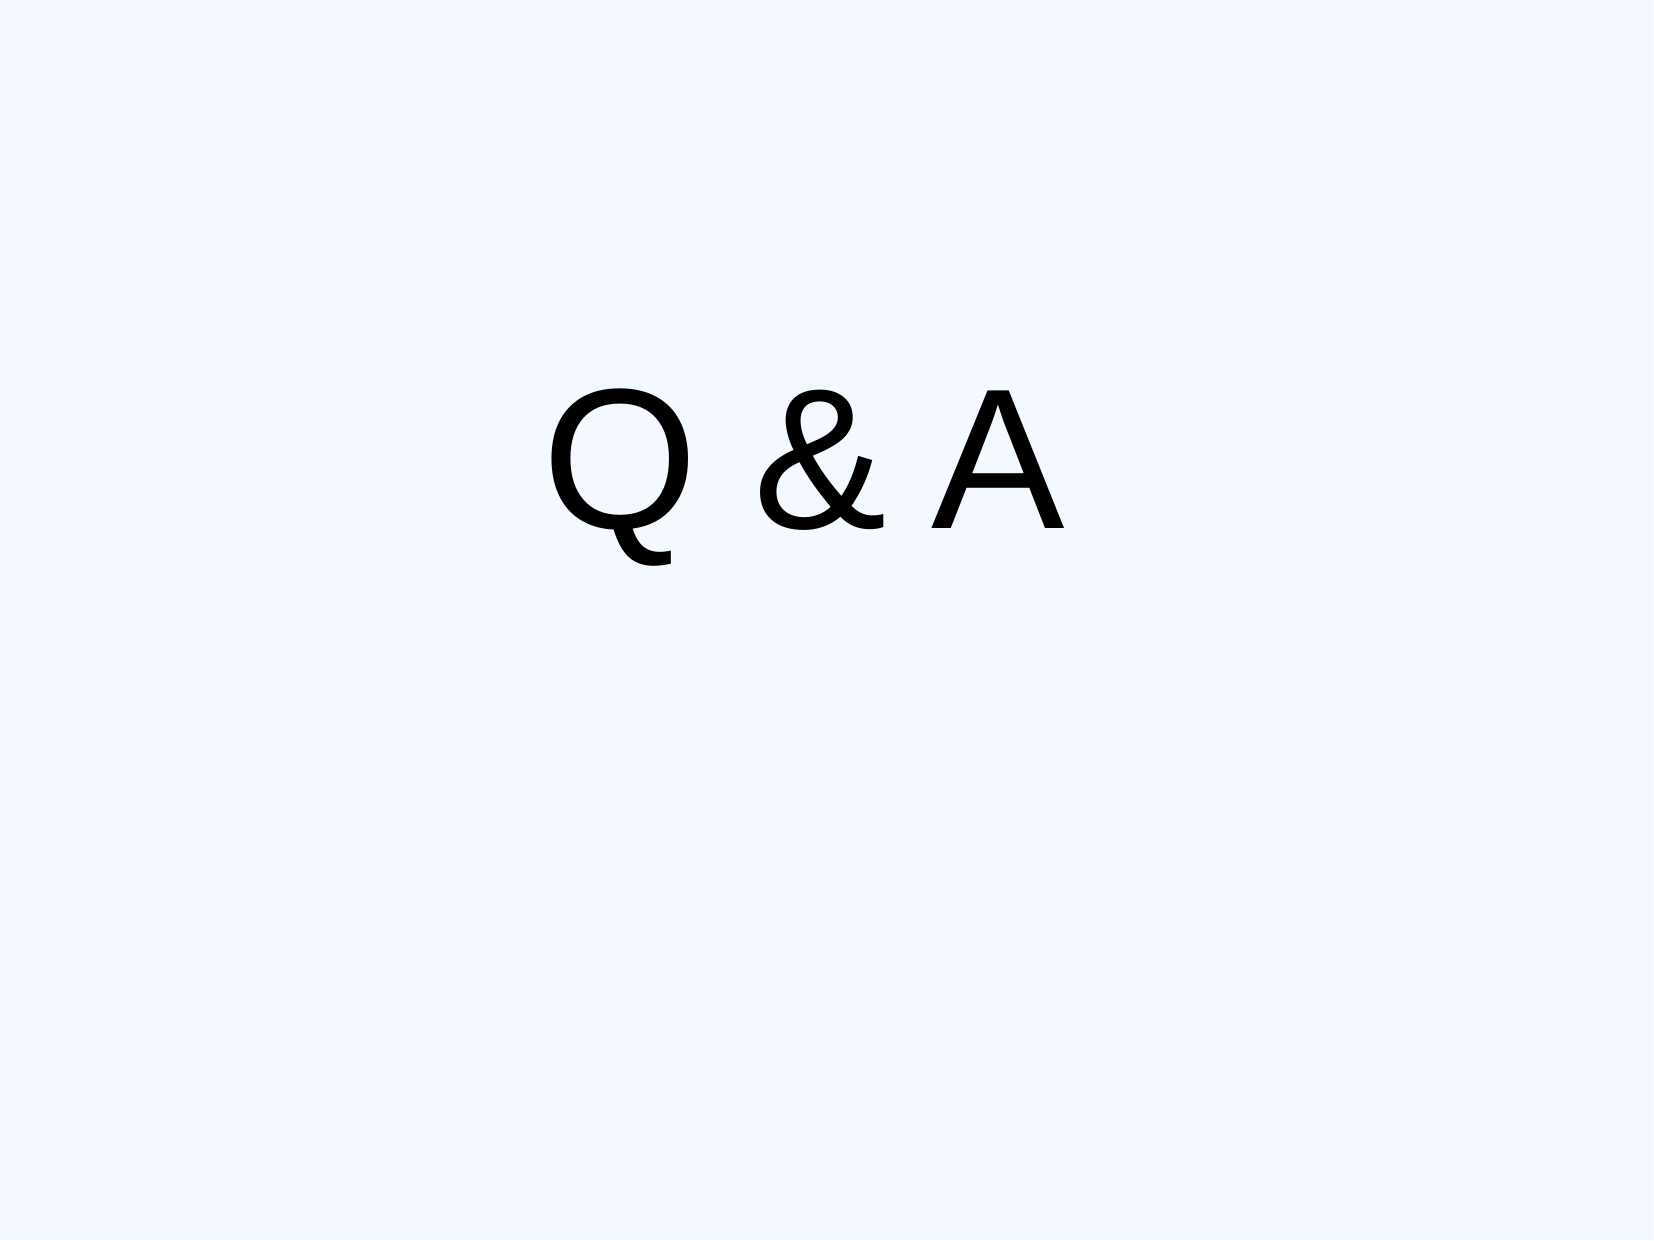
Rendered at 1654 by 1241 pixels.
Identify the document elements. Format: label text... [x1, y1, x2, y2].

text_box Q & A [0, 265, 1654, 632]
